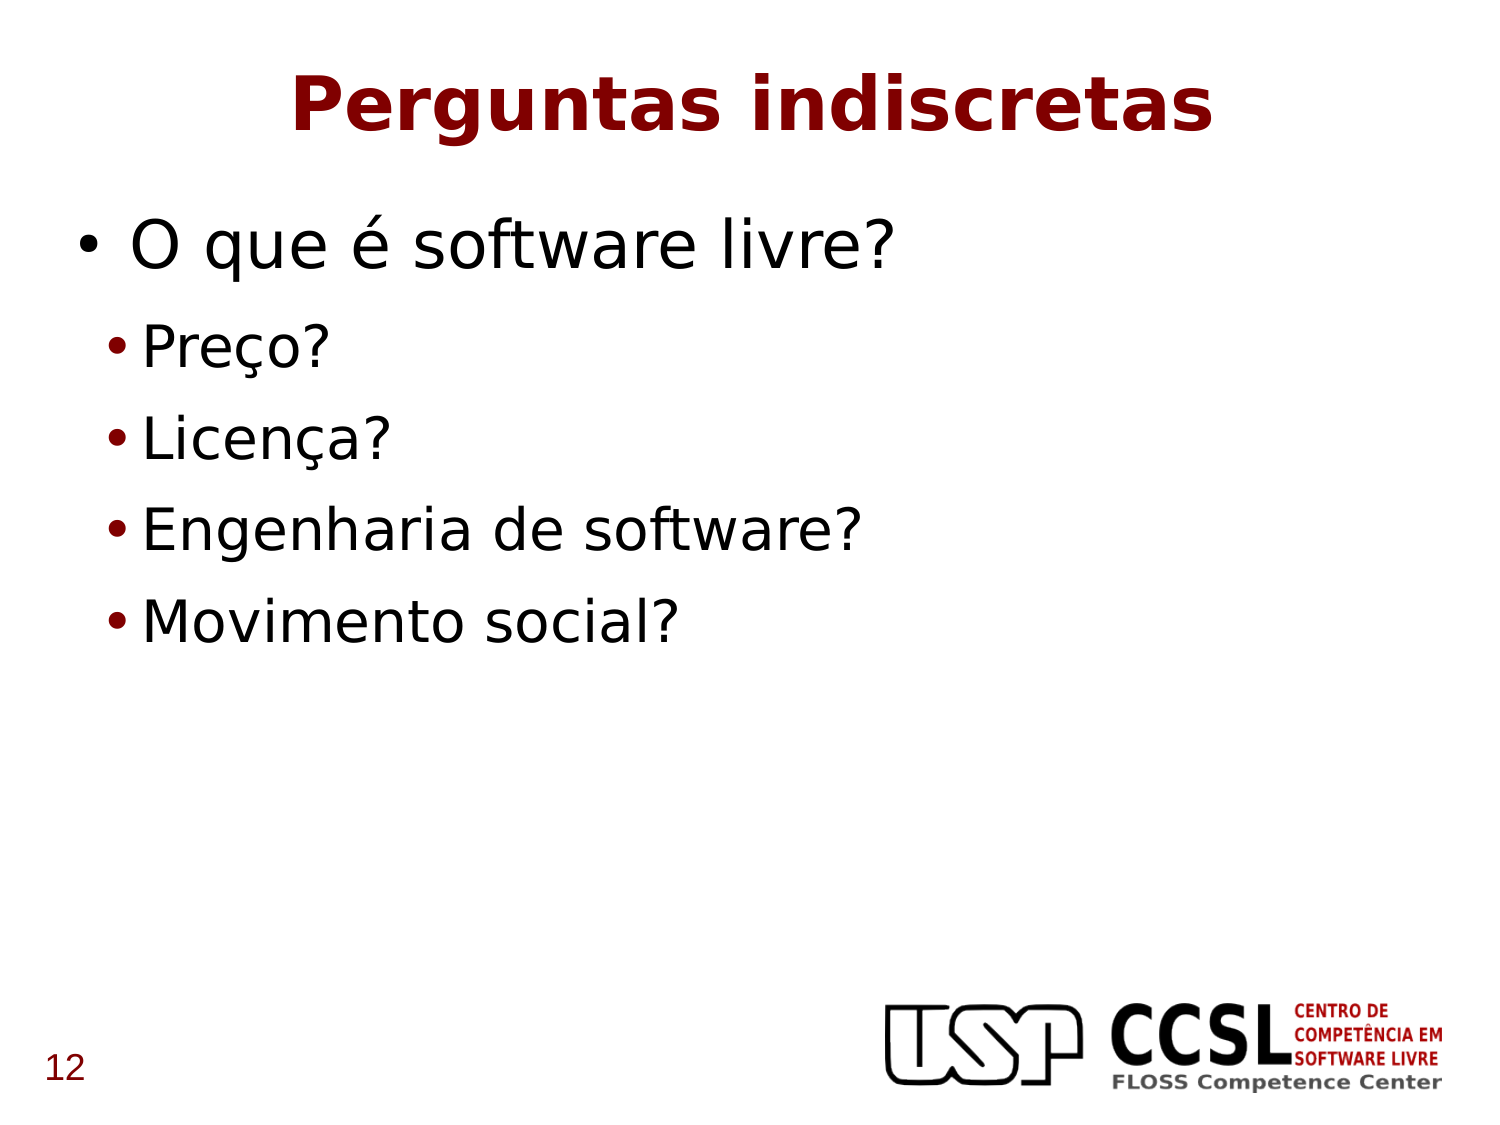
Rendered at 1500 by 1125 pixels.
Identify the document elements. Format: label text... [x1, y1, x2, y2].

title Perguntas indiscretas [59, 29, 1447, 180]
list O que é software livre? Preço? Licença? Engenharia de software? Movimento social? [59, 206, 1447, 950]
picture [885, 1003, 1442, 1093]
